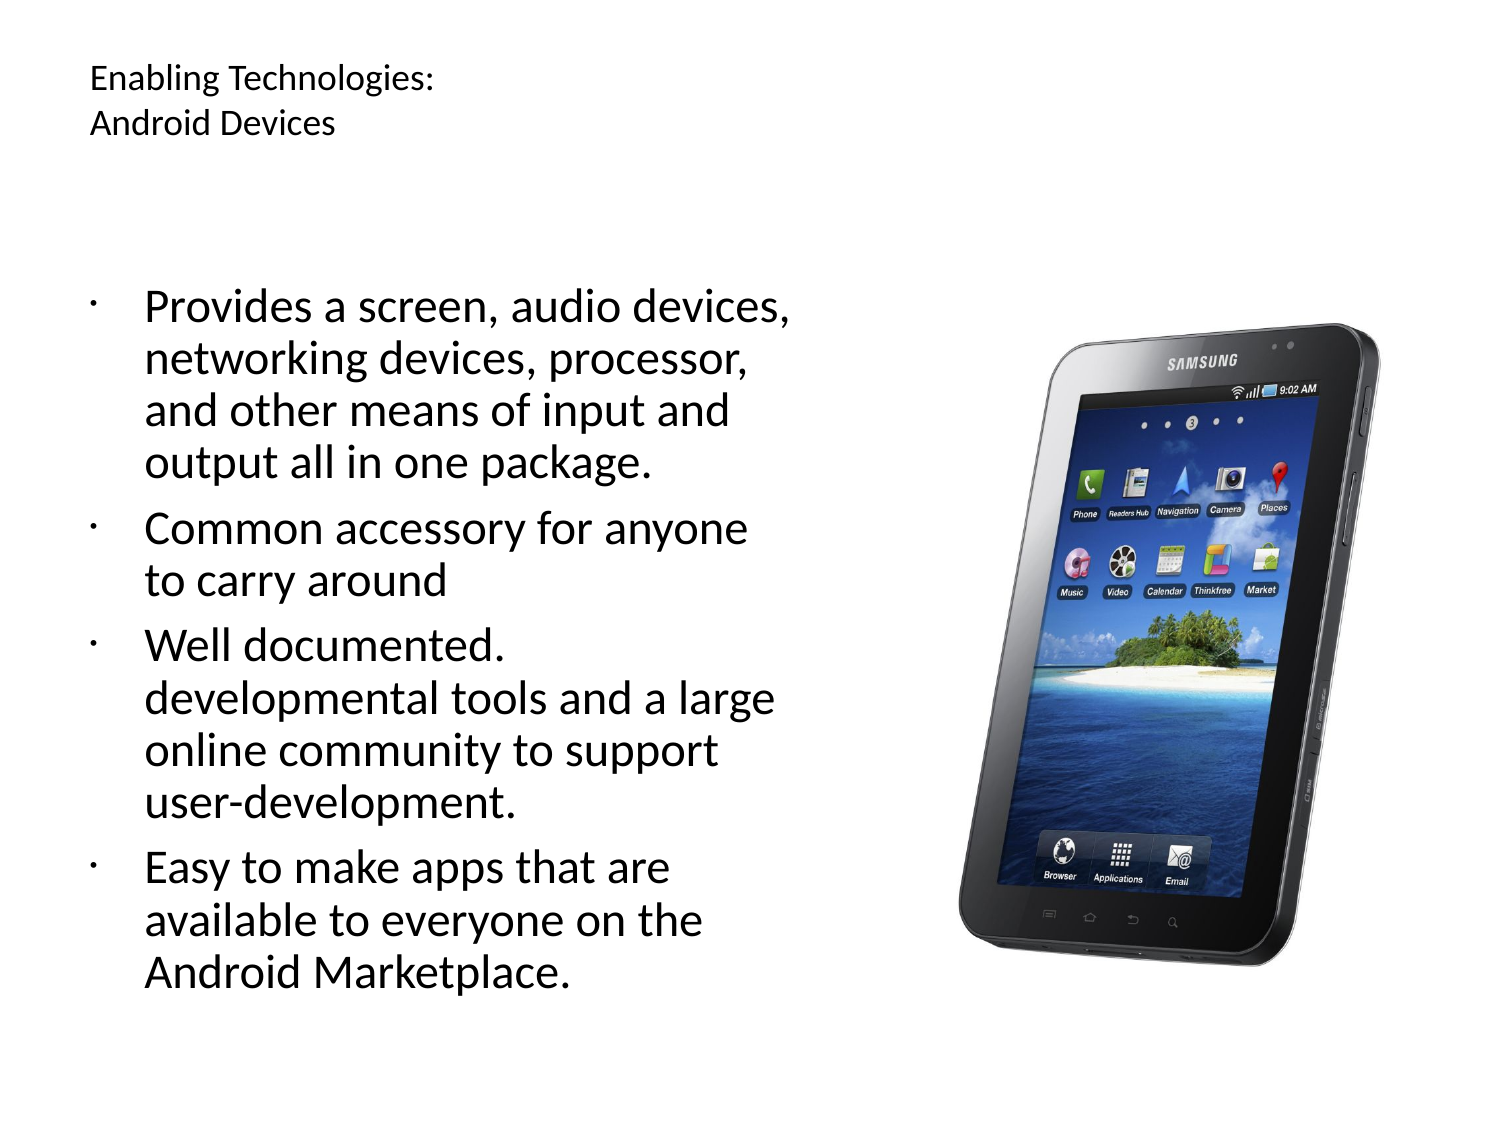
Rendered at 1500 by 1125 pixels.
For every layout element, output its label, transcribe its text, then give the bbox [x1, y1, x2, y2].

title Enabling Technologies: Android Devices [75, 45, 1425, 233]
picture [824, 306, 1500, 982]
list Provides a screen, audio devices, networking devices, processor, and other means of input and output all in one package. Common accessory for anyone to carry around Well documented. developmental tools and a large online community to support user-development. Easy to make apps that are available to everyone on the Android Marketplace. [75, 272, 813, 1016]
